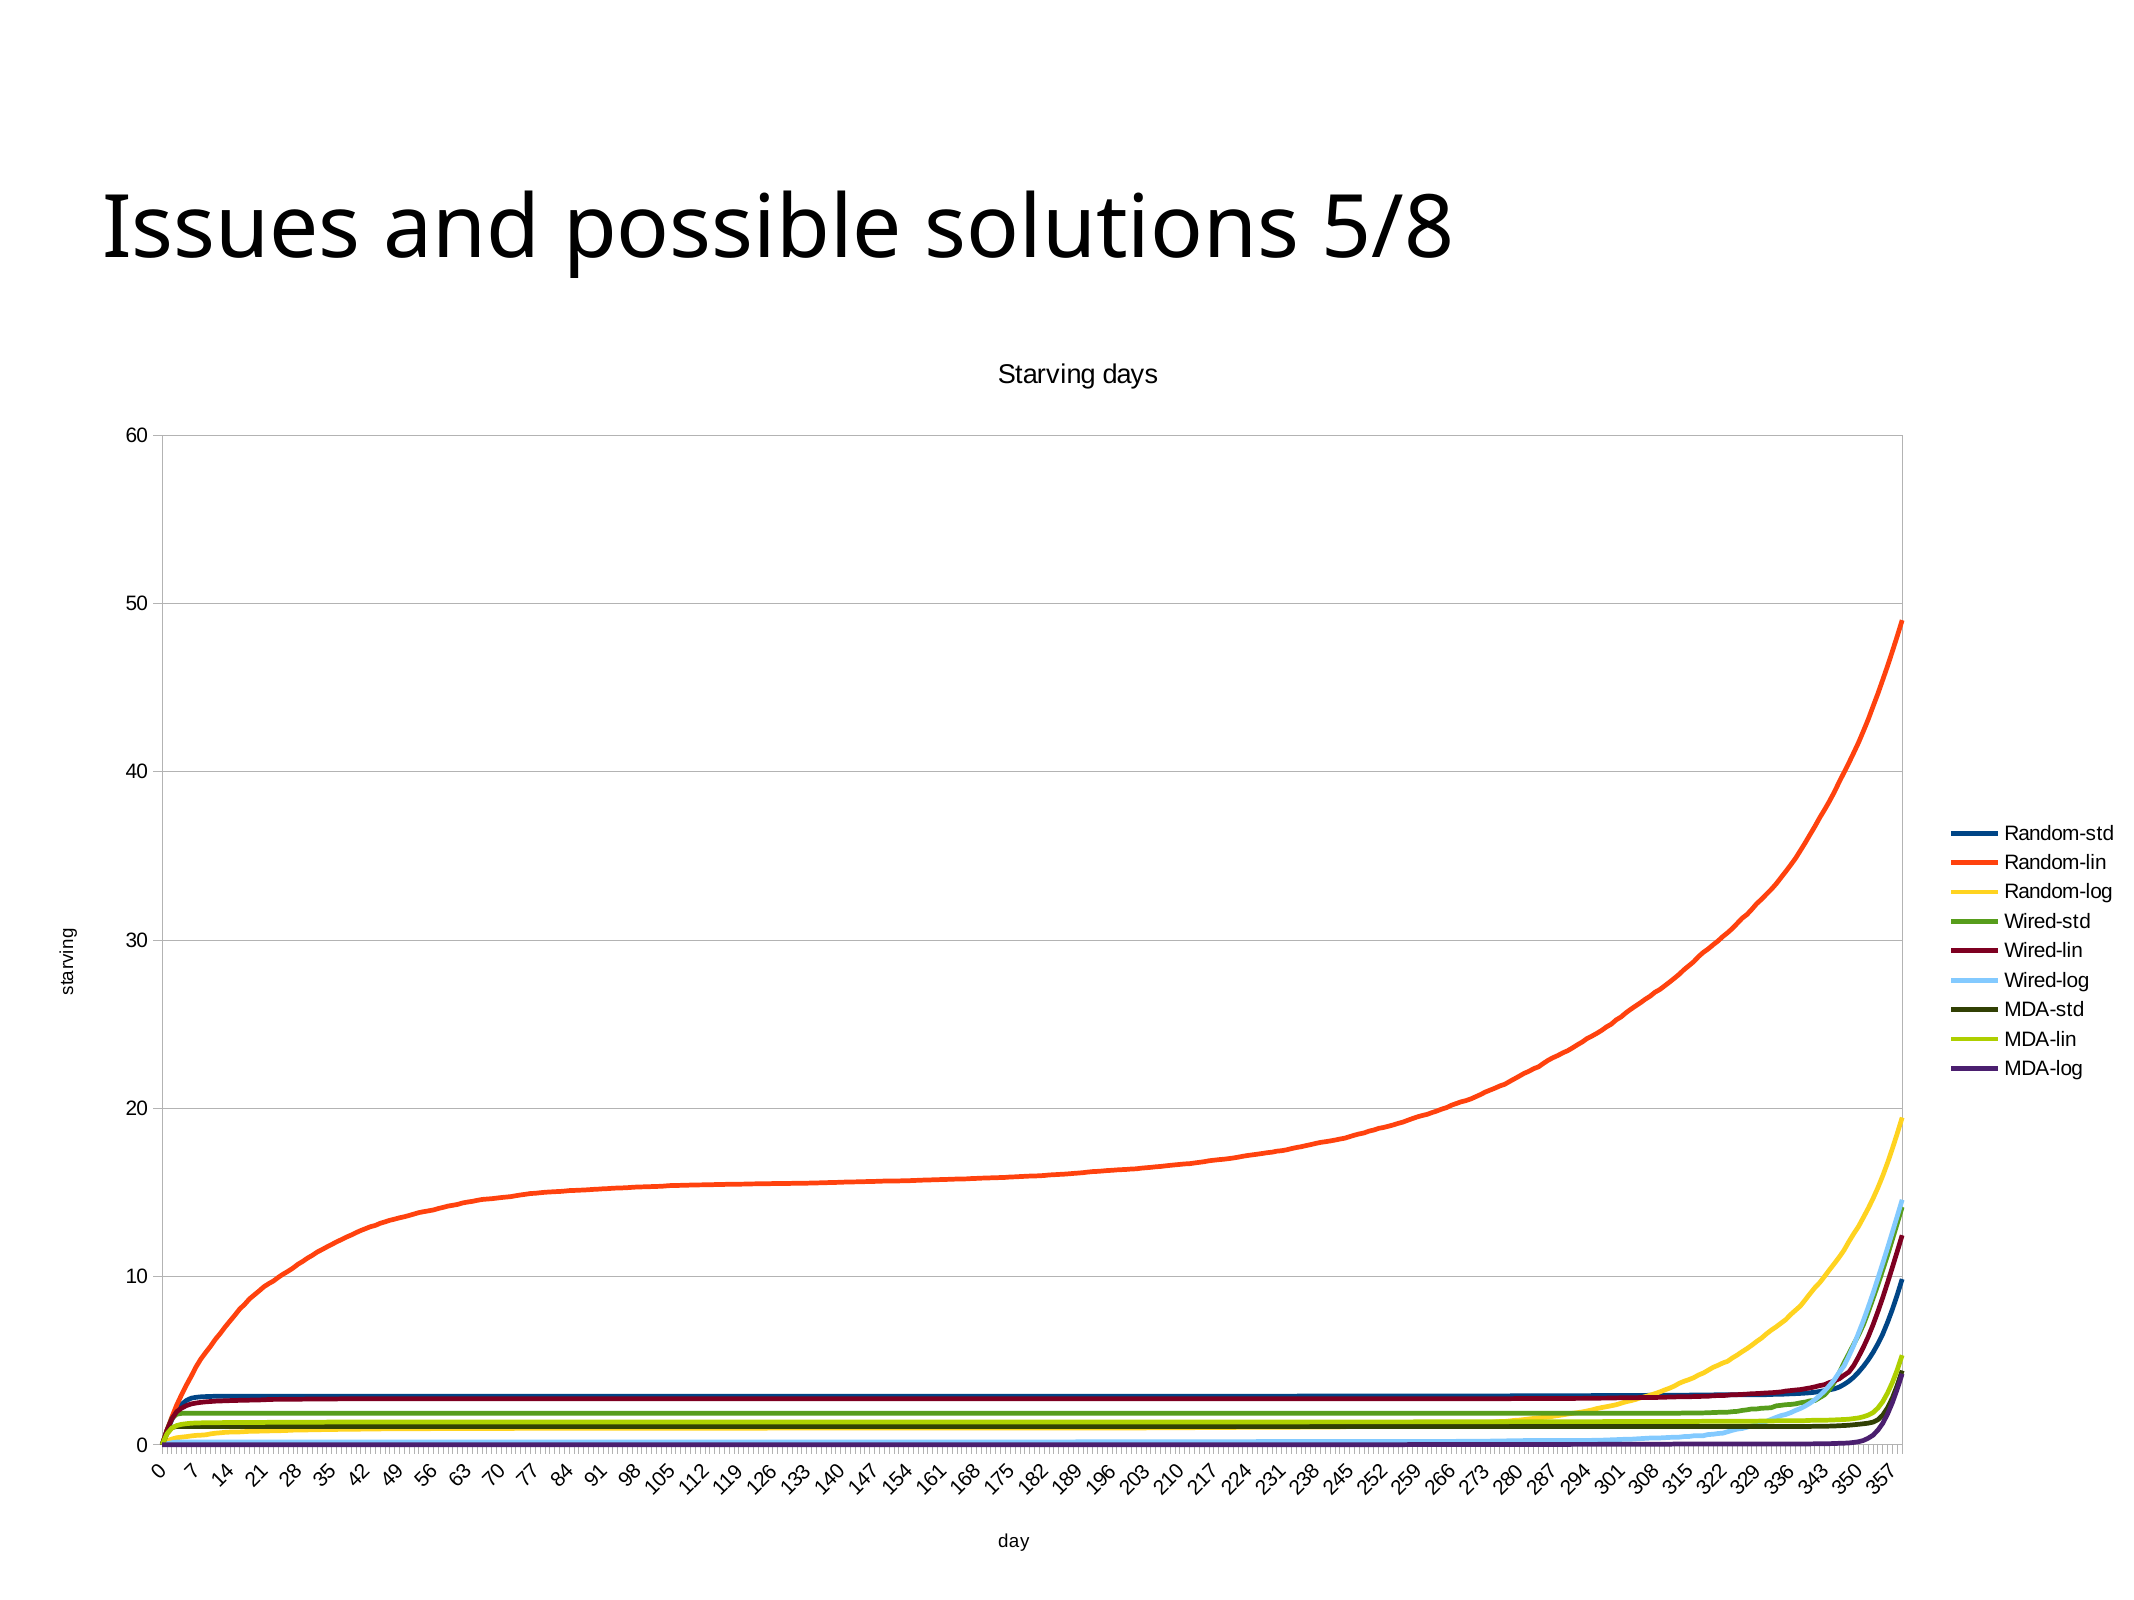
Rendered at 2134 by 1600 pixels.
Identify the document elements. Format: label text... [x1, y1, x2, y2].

title Issues and possible solutions 5/8 [93, 54, 2040, 284]
chart [23, 318, 2134, 1583]
